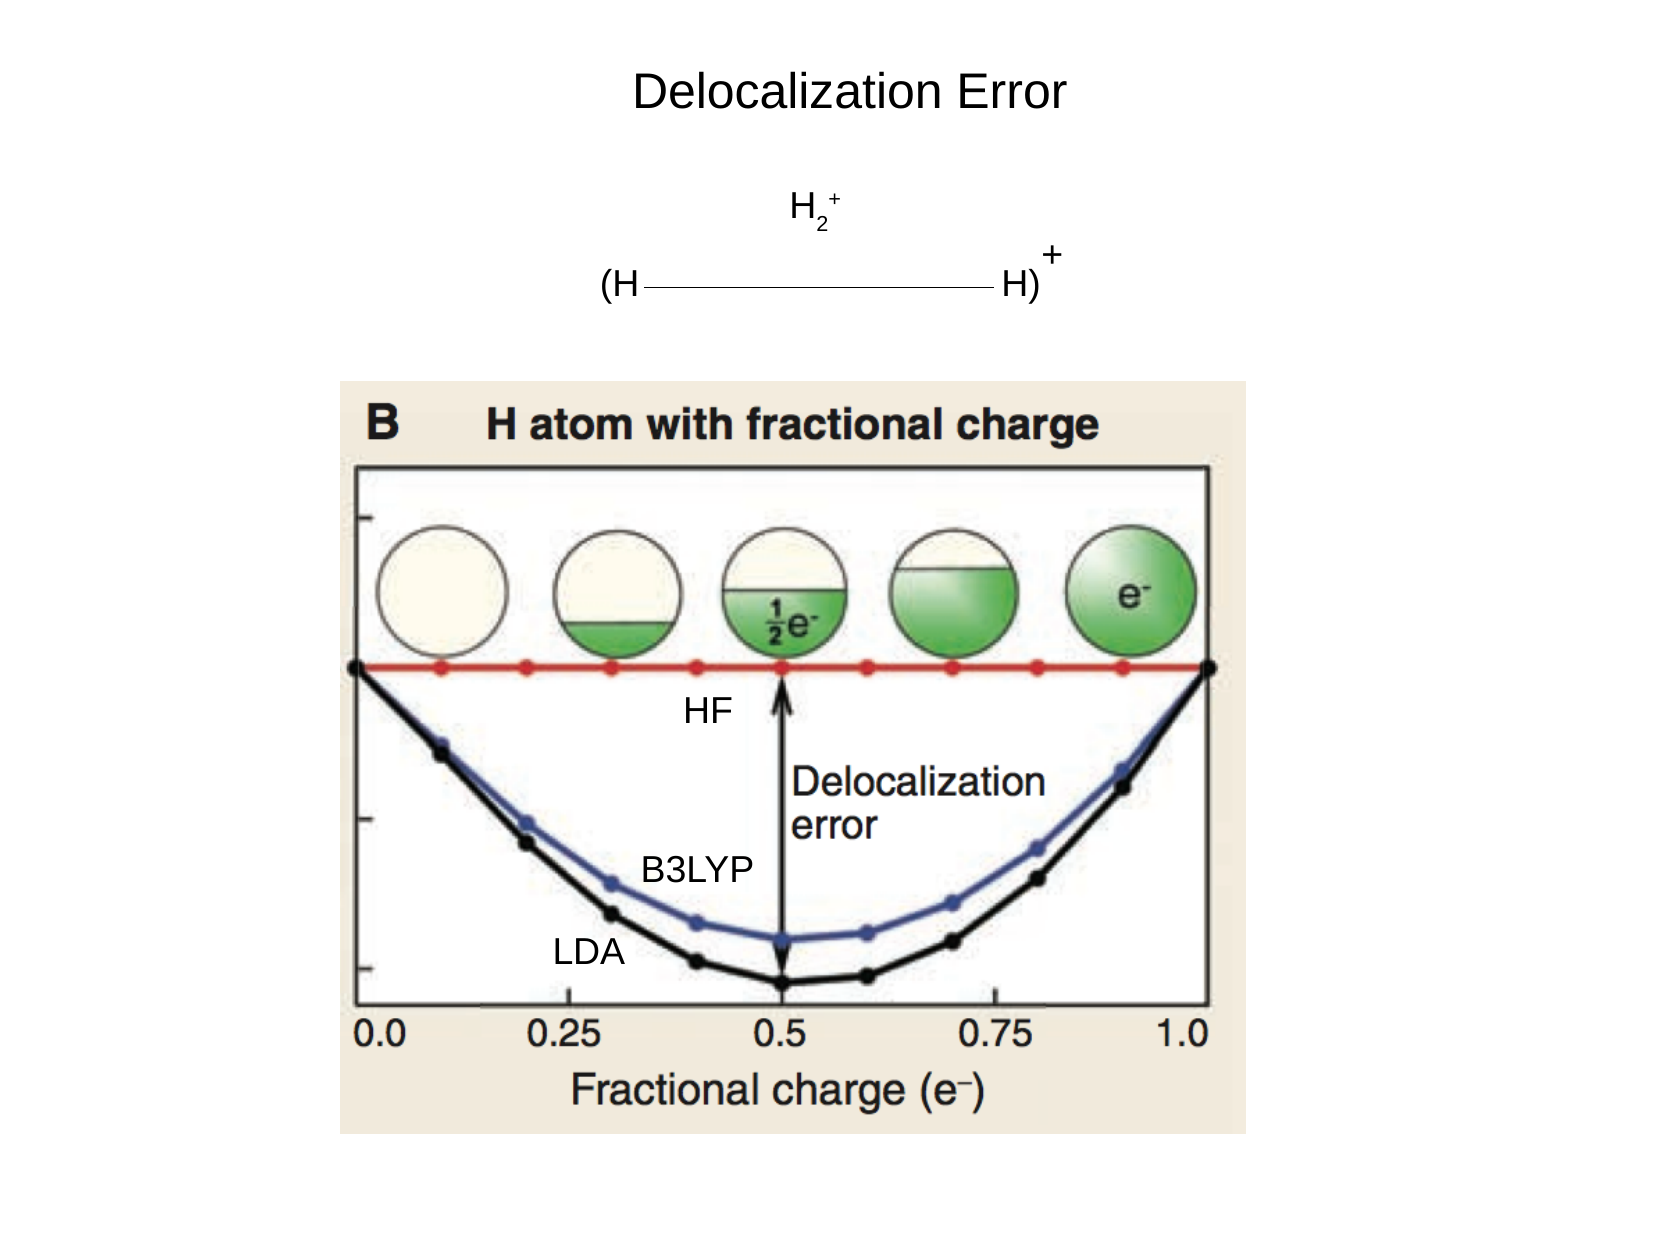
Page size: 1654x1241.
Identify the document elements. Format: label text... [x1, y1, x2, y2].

text_box H) [986, 255, 1056, 313]
text_box LDA [537, 922, 641, 980]
text_box B3LYP [625, 840, 774, 898]
text_box HF [668, 682, 748, 741]
text_box (H [585, 255, 655, 313]
text_box H2+ [774, 177, 857, 244]
text_box Delocalization Error [617, 55, 1084, 127]
text_box + [1026, 226, 1079, 284]
picture [340, 381, 1246, 1134]
